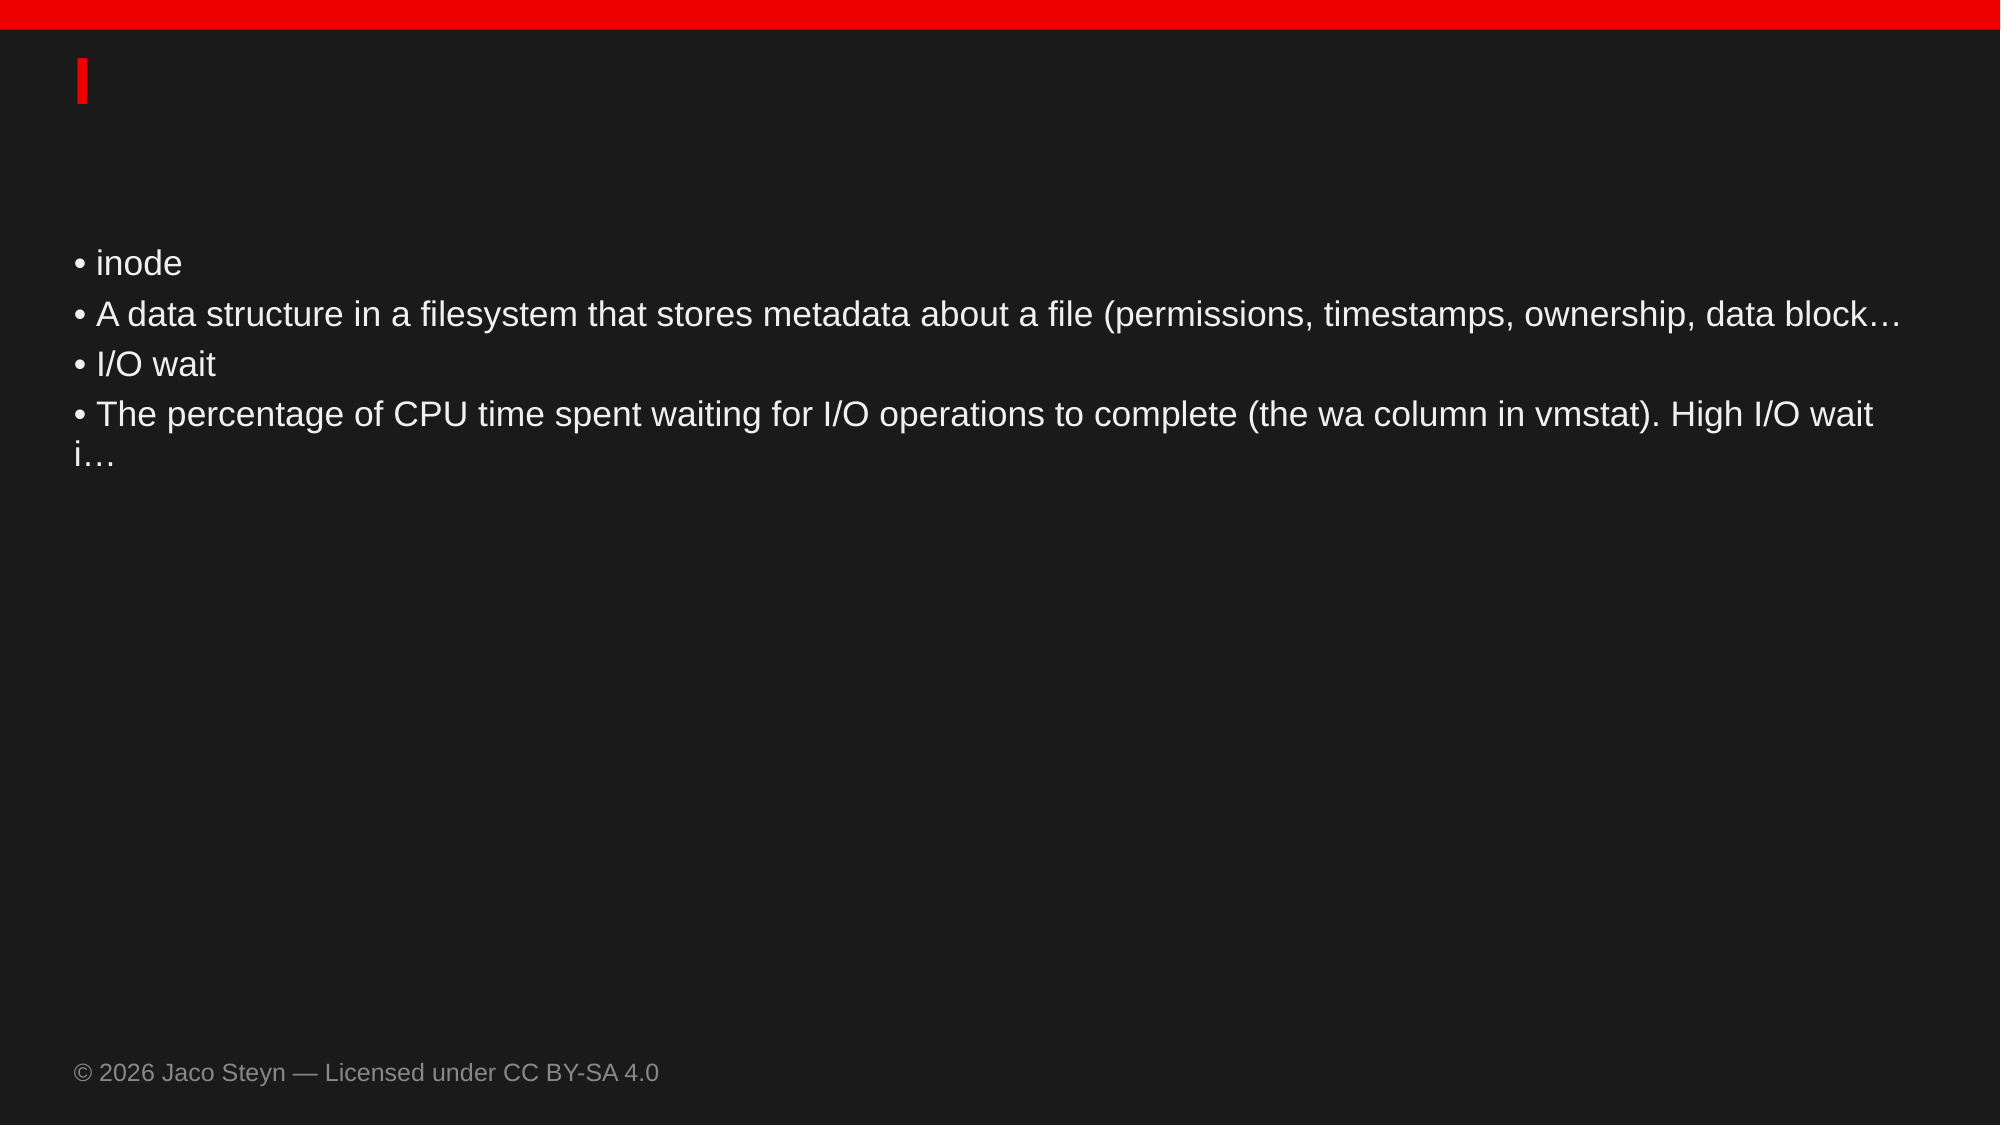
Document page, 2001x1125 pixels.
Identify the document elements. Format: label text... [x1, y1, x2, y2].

text_box © 2026 Jaco Steyn — Licensed under CC BY-SA 4.0 [59, 1051, 1942, 1093]
text_box I [59, 36, 1942, 208]
text_box • inode • A data structure in a filesystem that stores metadata about a file (permissions, timestamps, ownership, data block… • I/O wait • The percentage of CPU time spent waiting for I/O operations to complete (the wa column in vmstat). High I/O wait i… [59, 236, 1942, 1037]
text_box [0, 0, 2001, 30]
